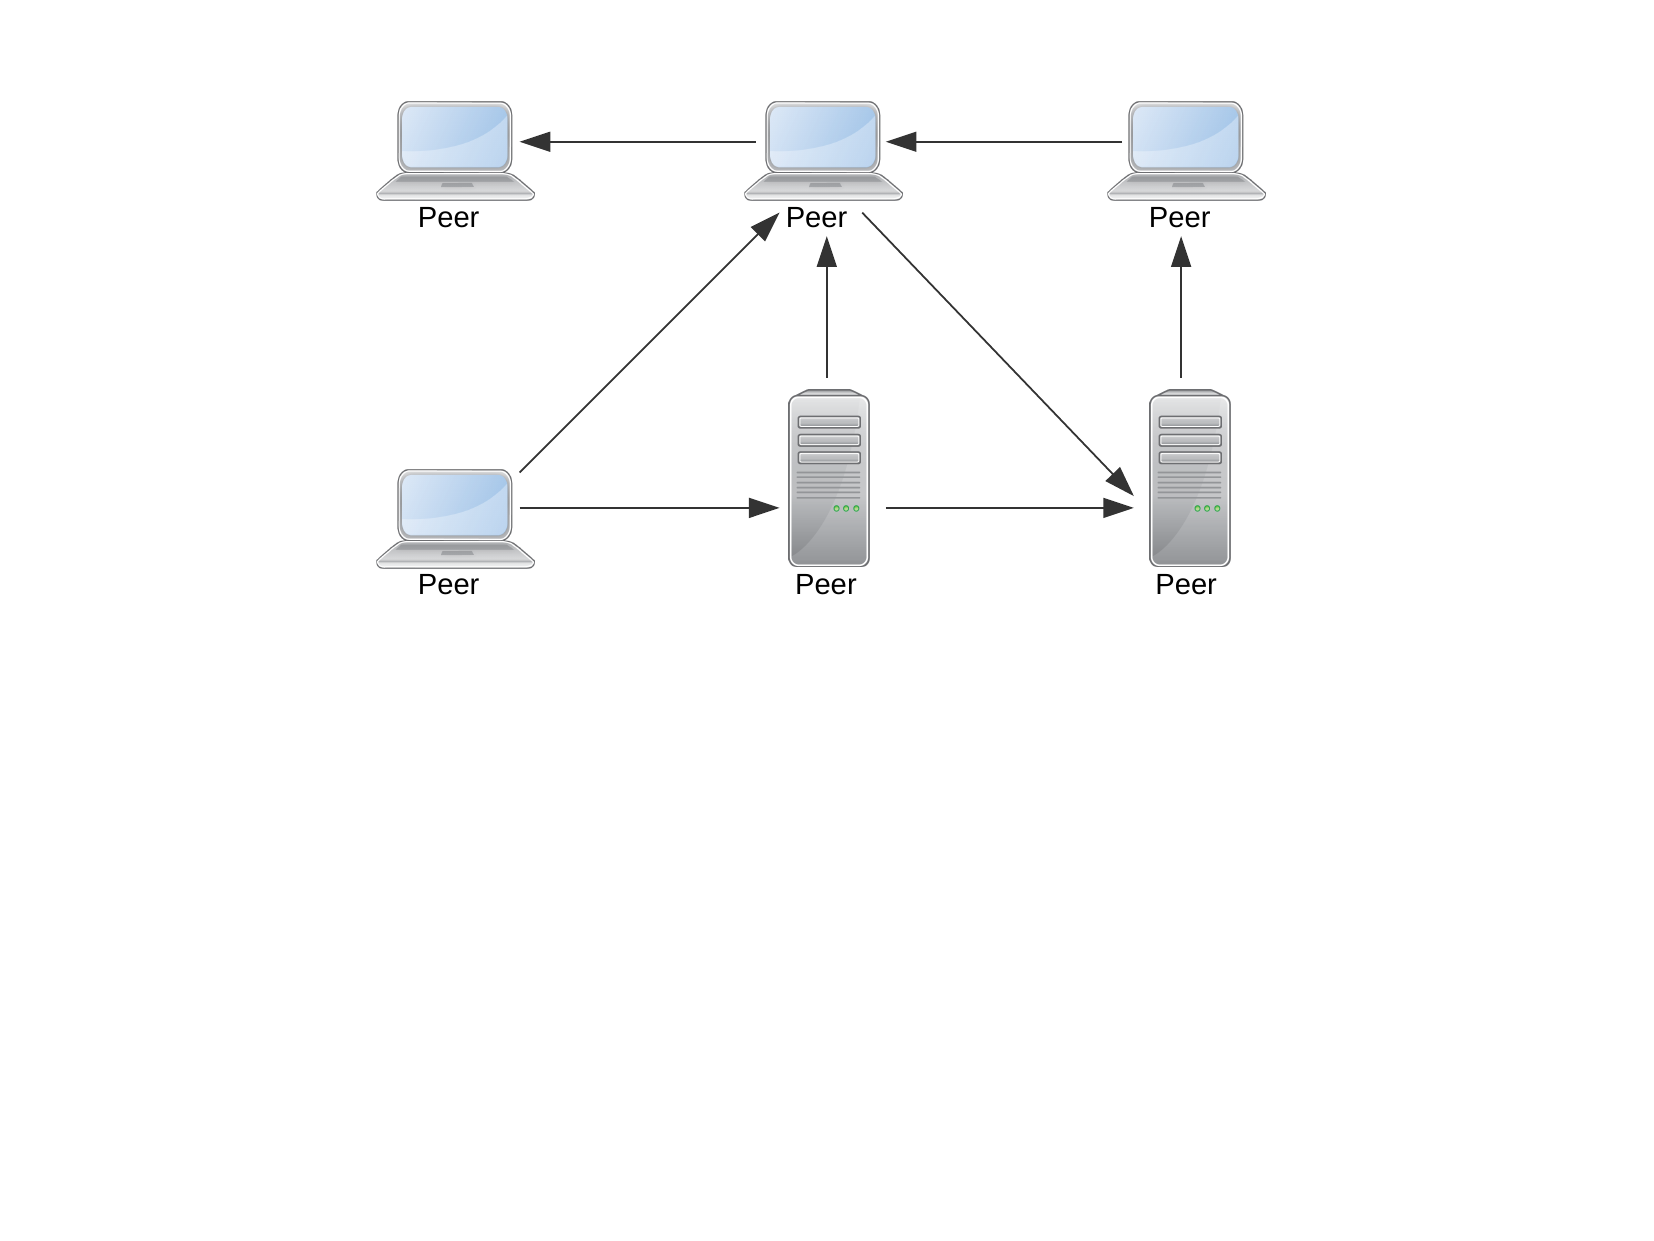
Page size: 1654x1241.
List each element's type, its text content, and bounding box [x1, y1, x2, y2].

text_box Peer [403, 193, 508, 241]
picture [788, 389, 870, 561]
picture [1100, 94, 1273, 208]
text_box Peer [780, 561, 872, 609]
text_box Peer [1140, 561, 1233, 609]
picture [737, 94, 910, 208]
picture [1149, 389, 1231, 561]
text_box Peer [403, 561, 508, 609]
picture [369, 462, 542, 576]
text_box Peer [771, 193, 876, 241]
text_box Peer [1134, 193, 1239, 241]
picture [369, 94, 542, 208]
